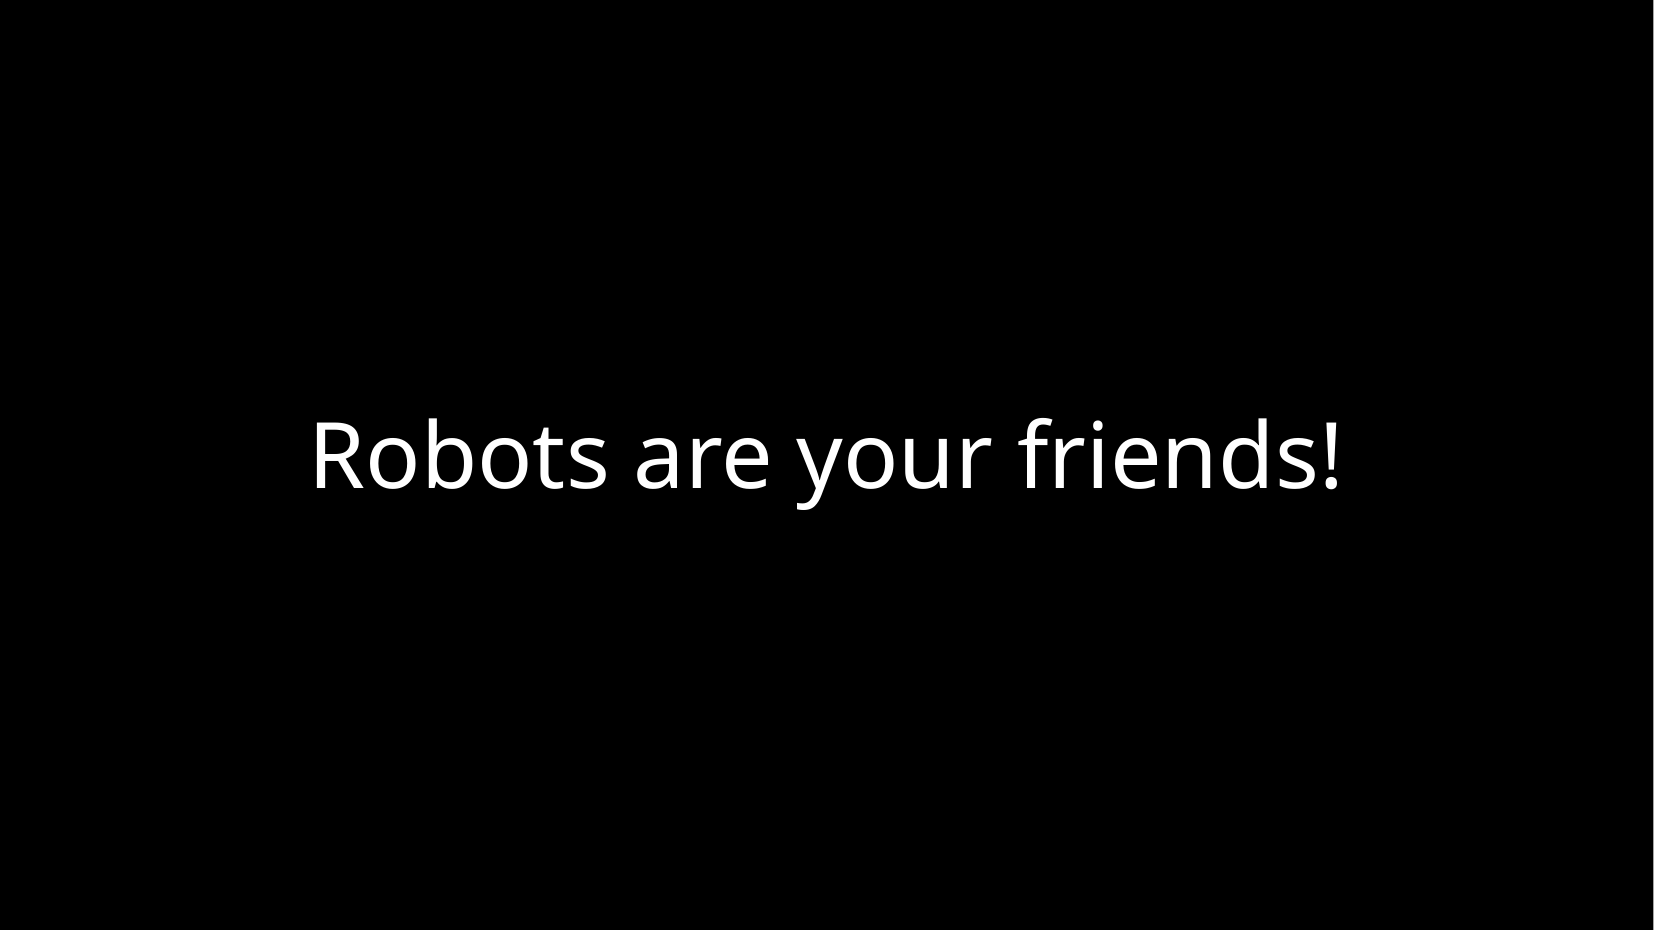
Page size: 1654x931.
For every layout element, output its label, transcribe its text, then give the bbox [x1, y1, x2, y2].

title Robots are your friends! [82, 375, 1571, 531]
